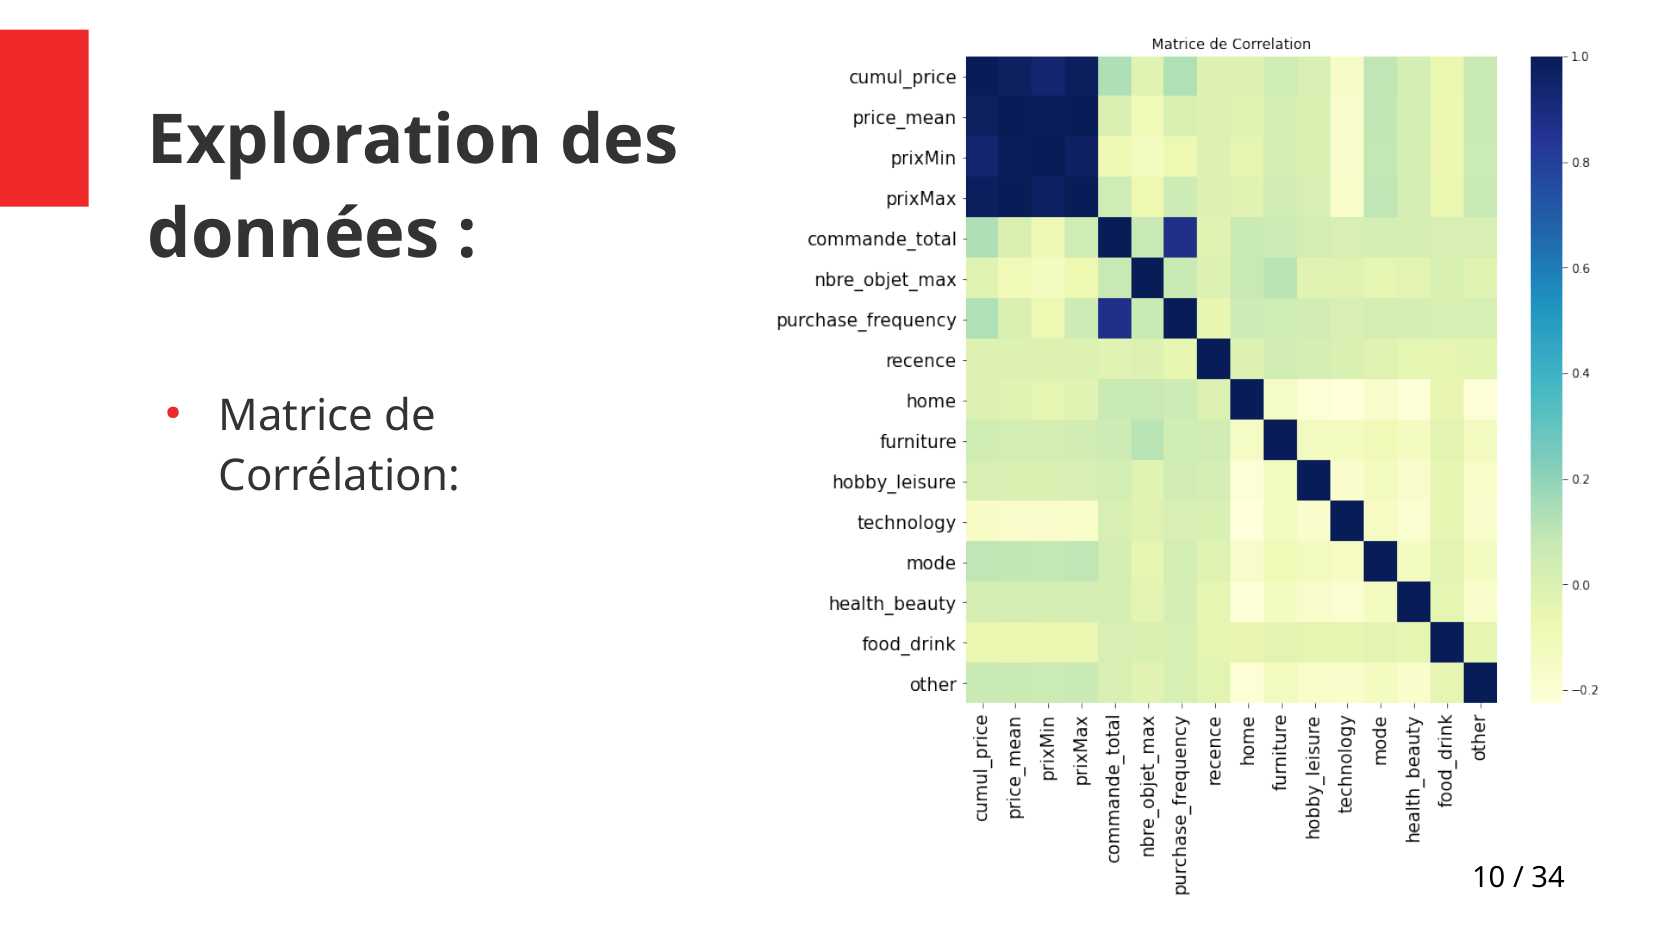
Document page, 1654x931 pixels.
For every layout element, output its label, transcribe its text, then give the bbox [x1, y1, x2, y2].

title Exploration des données : [147, 43, 685, 325]
list Matrice de Corrélation: [147, 383, 650, 857]
picture [767, 29, 1608, 902]
